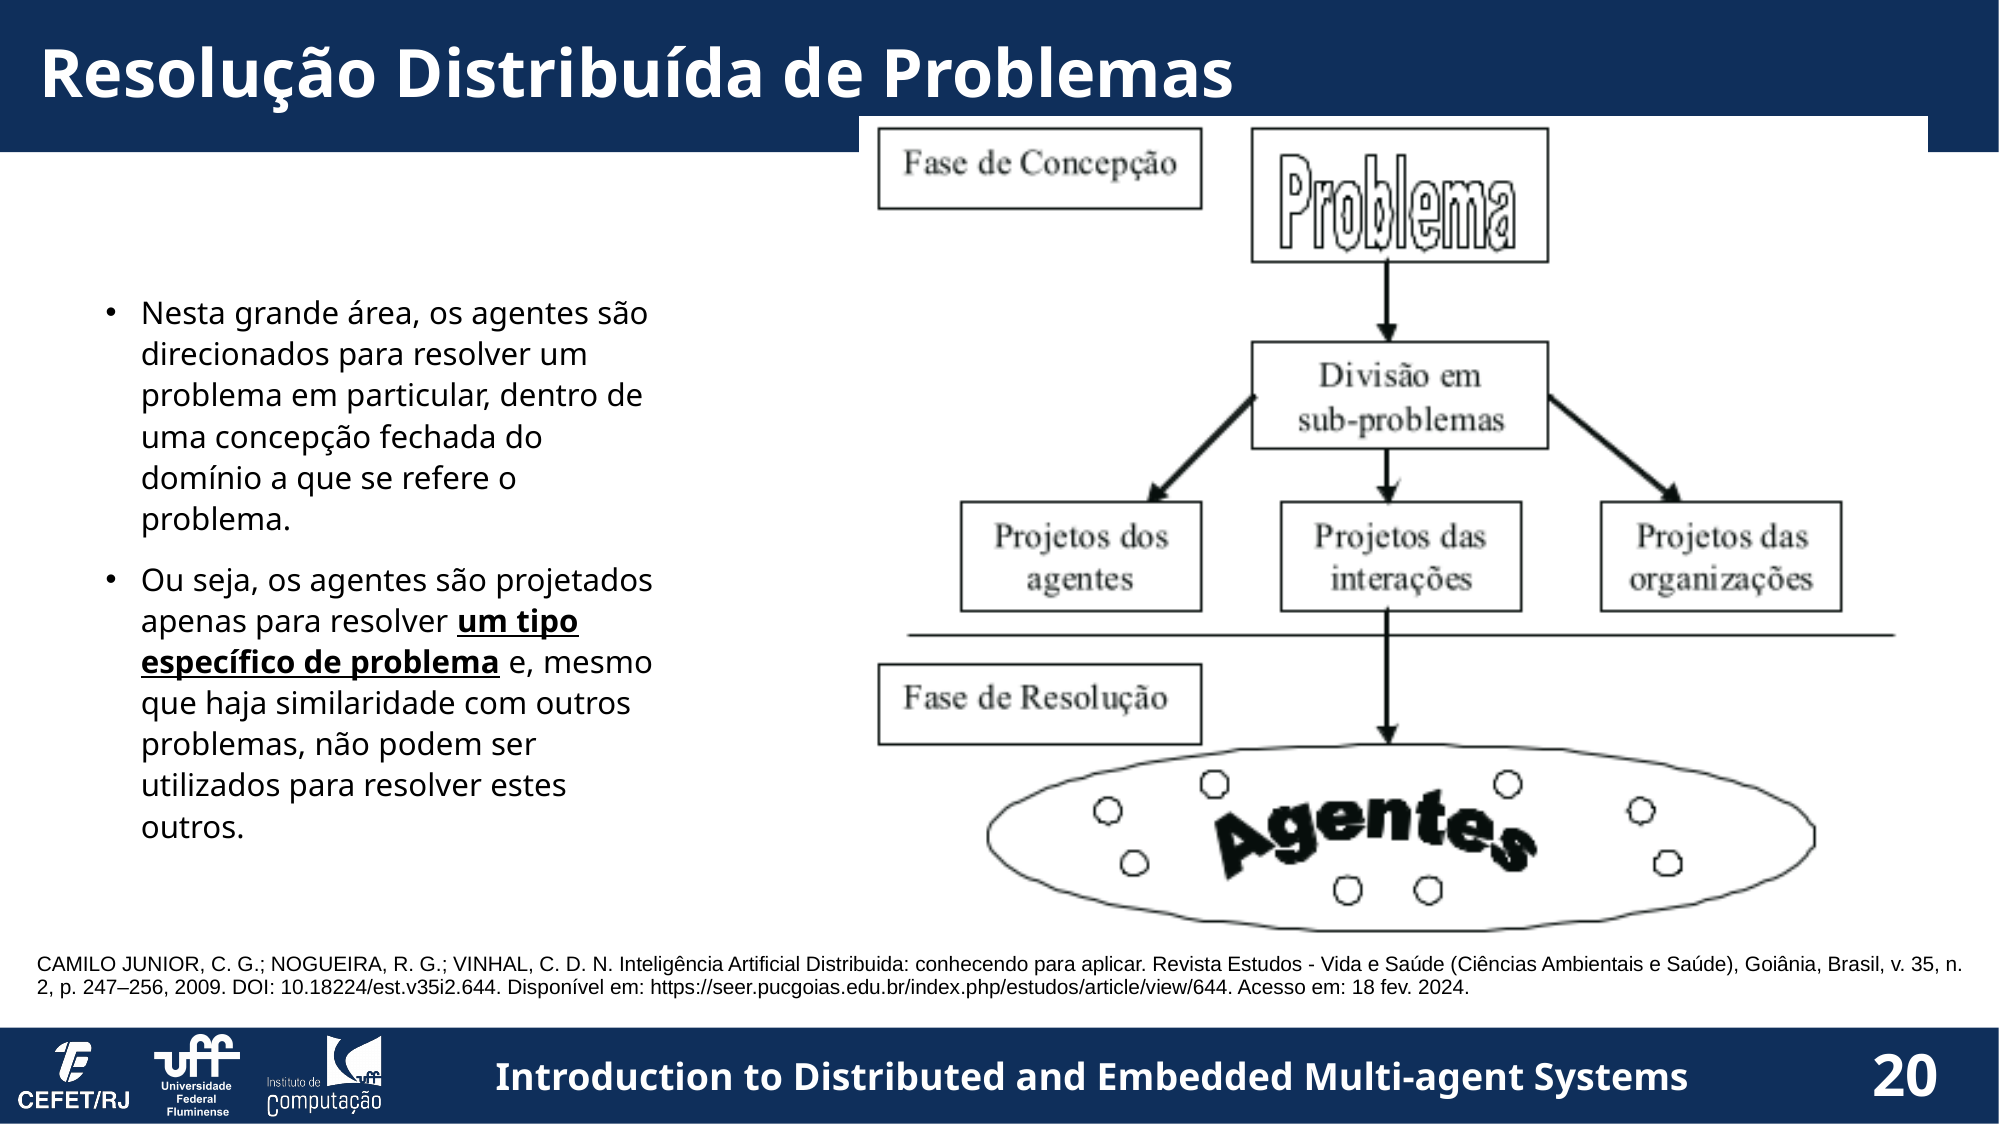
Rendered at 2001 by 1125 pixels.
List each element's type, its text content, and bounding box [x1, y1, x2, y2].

picture [859, 119, 1928, 944]
picture [18, 1021, 22, 1125]
text_box CAMILO JUNIOR, C. G.; NOGUEIRA, R. G.; VINHAL, C. D. N. Inteligência Artificial Distribuida: conhecendo para aplicar. Revista Estudos - Vida e Saúde (Ciências Ambientais e Saúde), Goiânia, Brasil, v. 35, n. 2, p. 247–256, 2009. DOI: 10.18224/est.v35i2.644. Disponível em: https://seer.pucgoias.edu.br/index.php/estudos/article/view/644. Acesso em: 18 fev. 2024. [22, 944, 2000, 1125]
text_box Resolução Distribuída de Problemas [25, 23, 1999, 119]
text_box Nesta grande área, os agentes são direcionados para resolver um problema em particular, dentro de uma concepção fechada do domínio a que se refere o problema. Ou seja, os agentes são projetados apenas para resolver um tipo específico de problema e, mesmo que haja similaridade com outros problemas, não podem ser utilizados para resolver estes outros. [90, 282, 680, 857]
